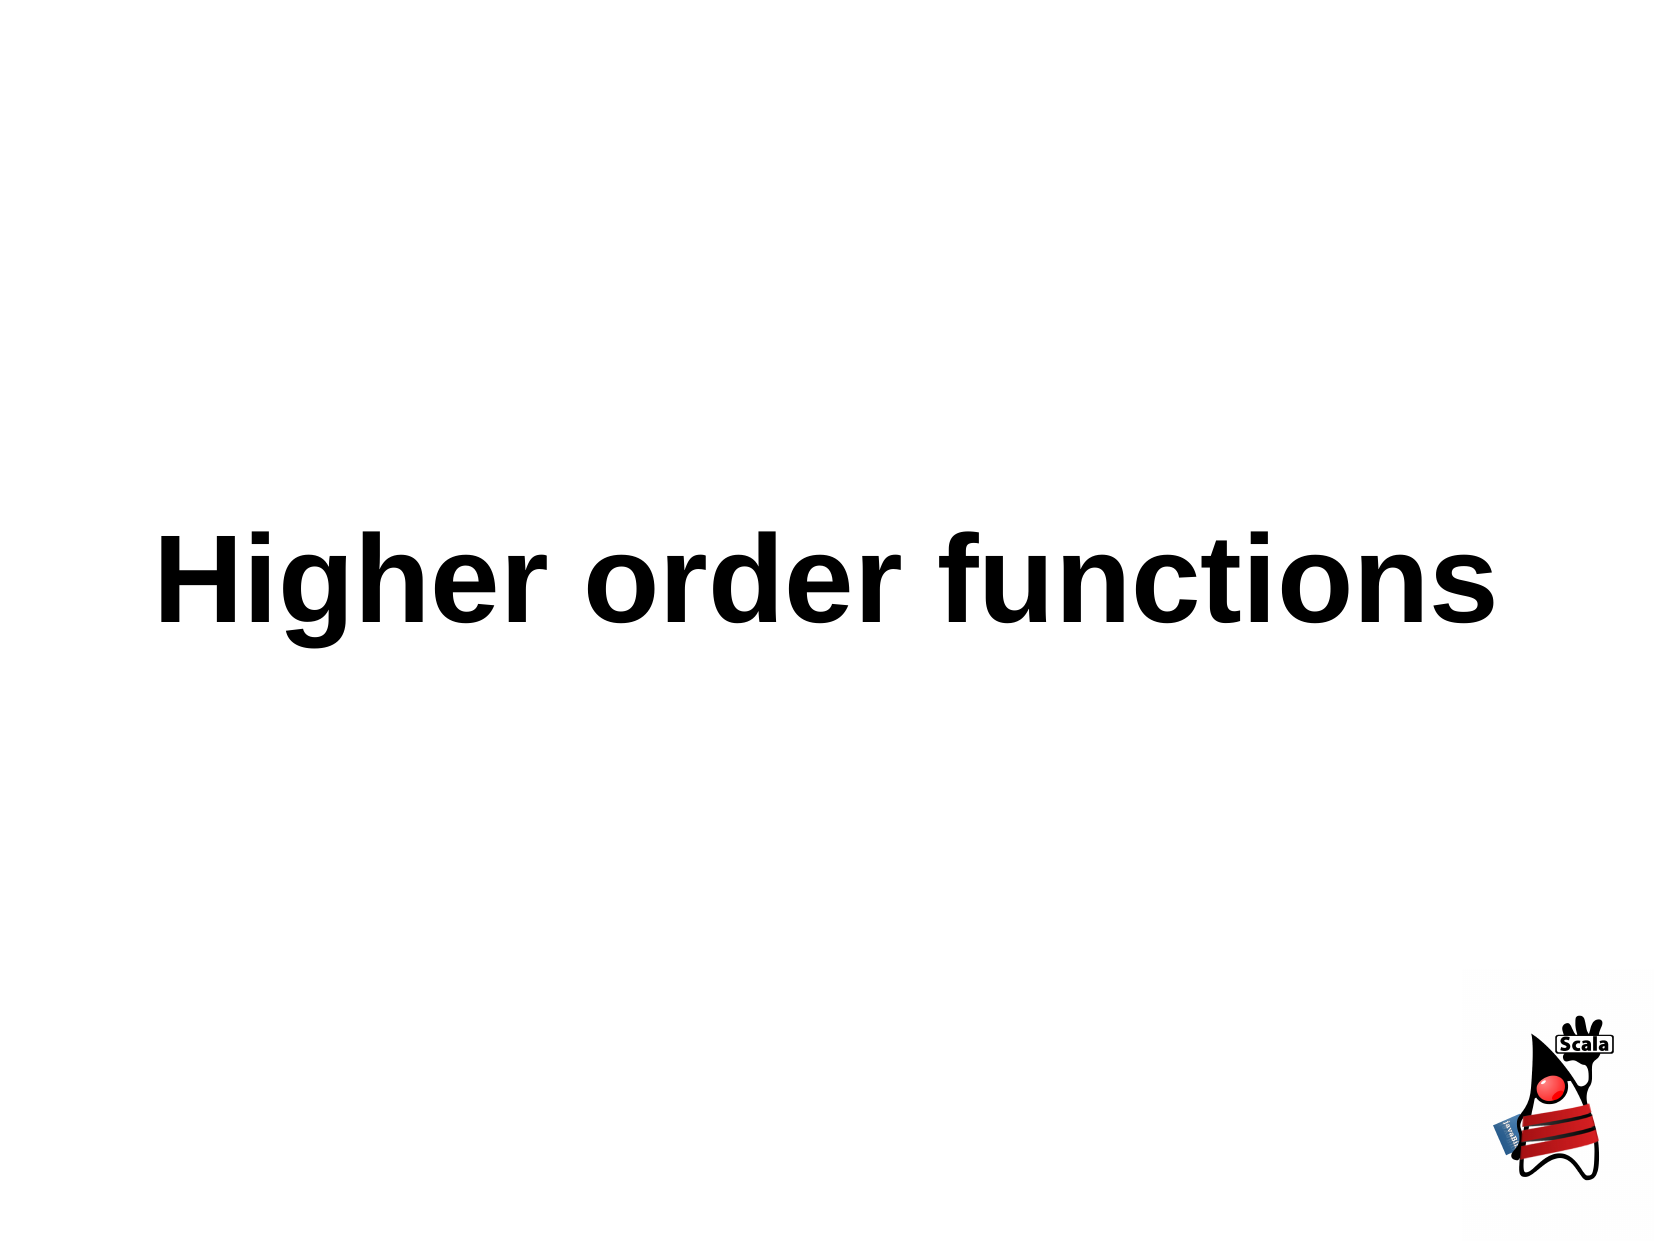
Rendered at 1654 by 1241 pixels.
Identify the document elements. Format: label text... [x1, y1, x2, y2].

subtitle Higher order functions [82, 56, 1571, 1102]
picture [1462, 969, 1654, 1241]
